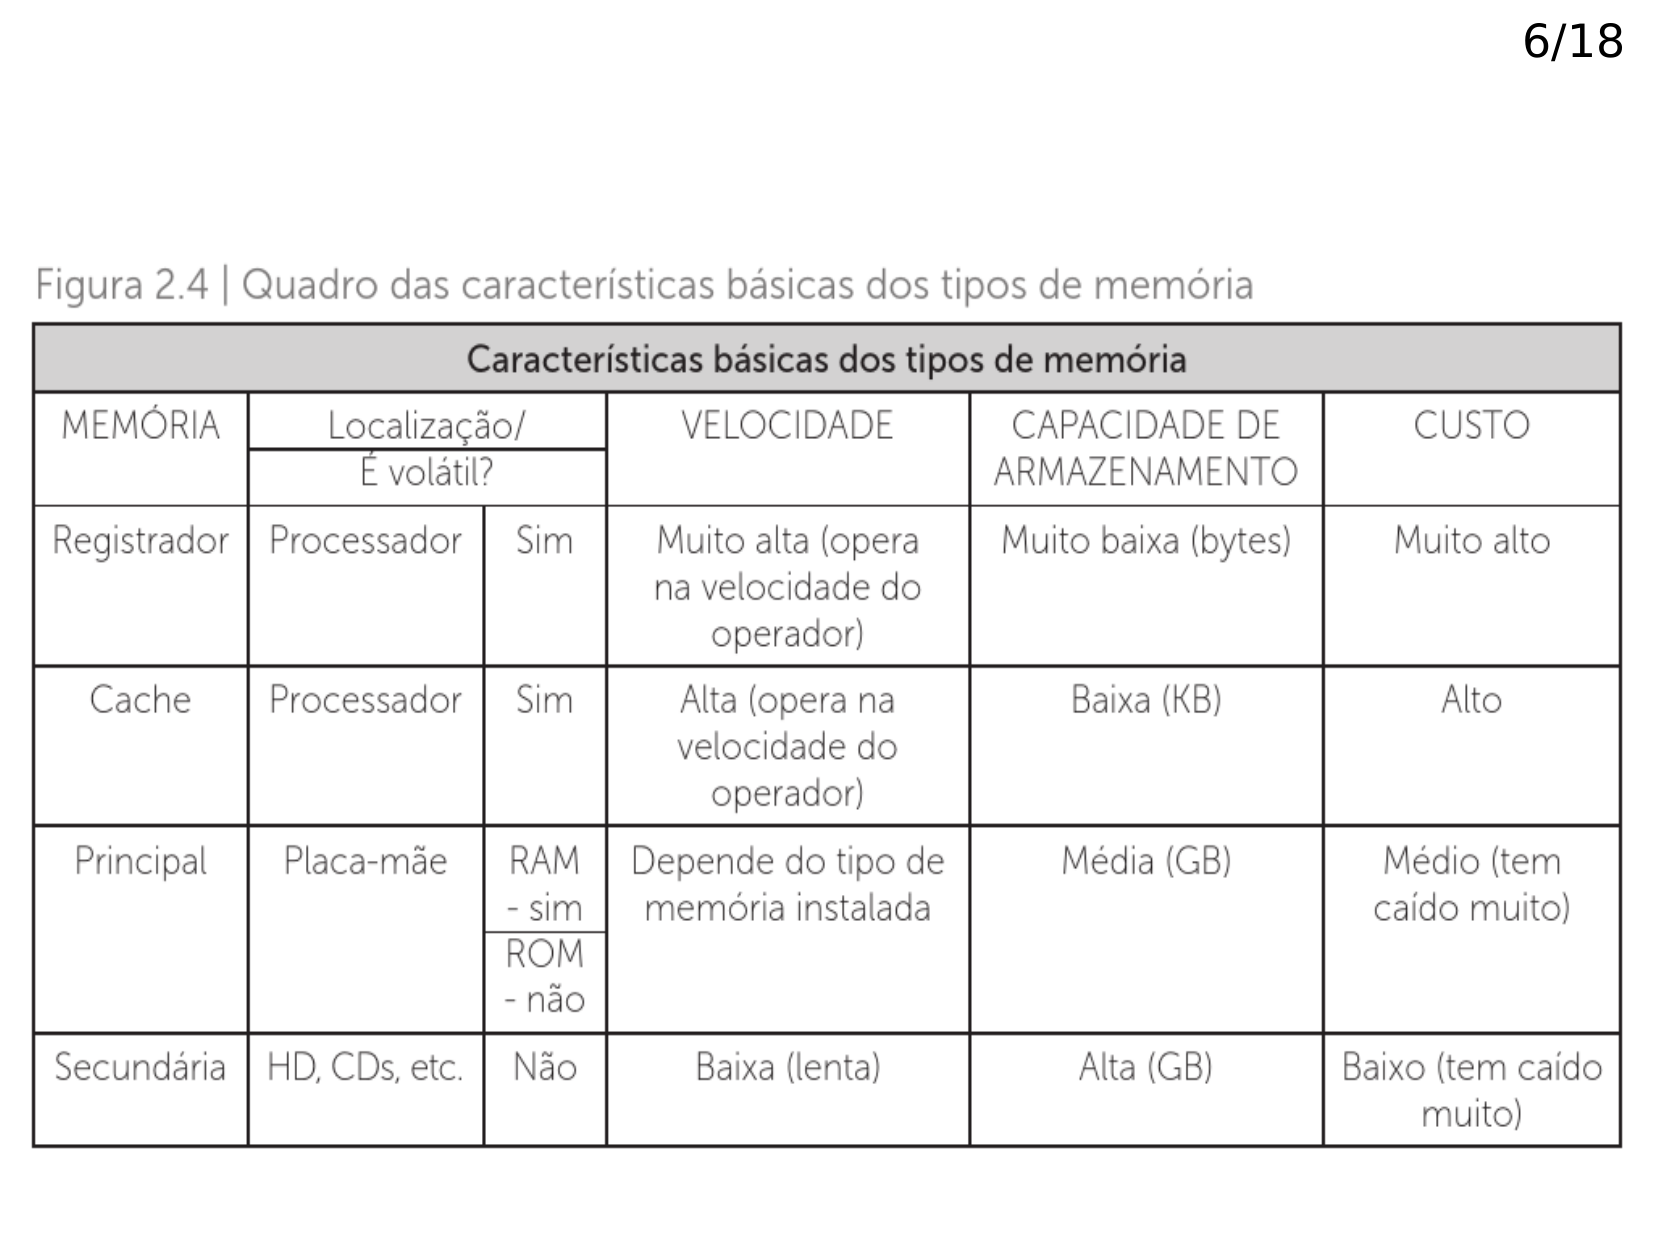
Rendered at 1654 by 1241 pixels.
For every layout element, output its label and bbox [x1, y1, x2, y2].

picture [29, 258, 1624, 1152]
